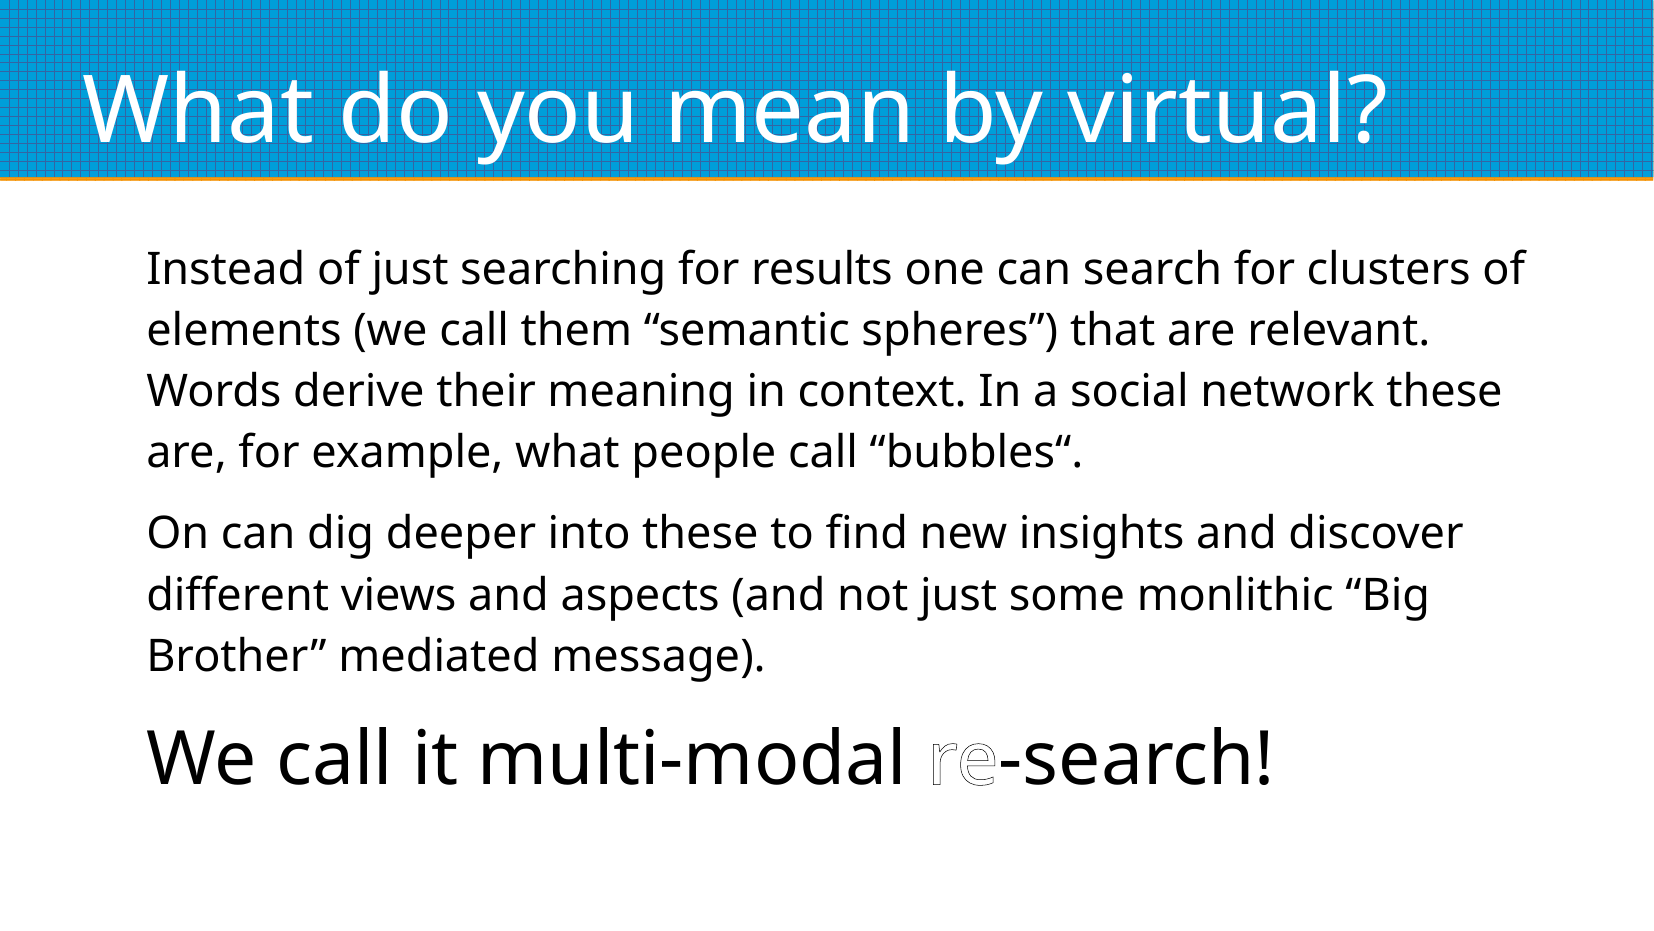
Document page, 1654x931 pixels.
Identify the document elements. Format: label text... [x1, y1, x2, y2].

title What do you mean by virtual? [82, 14, 1571, 171]
list Instead of just searching for results one can search for clusters of elements (we call them “semantic spheres”) that are relevant. Words derive their meaning in context. In a social network these are, for example, what people call “bubbles“. On can dig deeper into these to find new insights and discover different views and aspects (and not just some monlithic “Big Brother” mediated message). We call it multi-modal re-search! [82, 236, 1563, 811]
